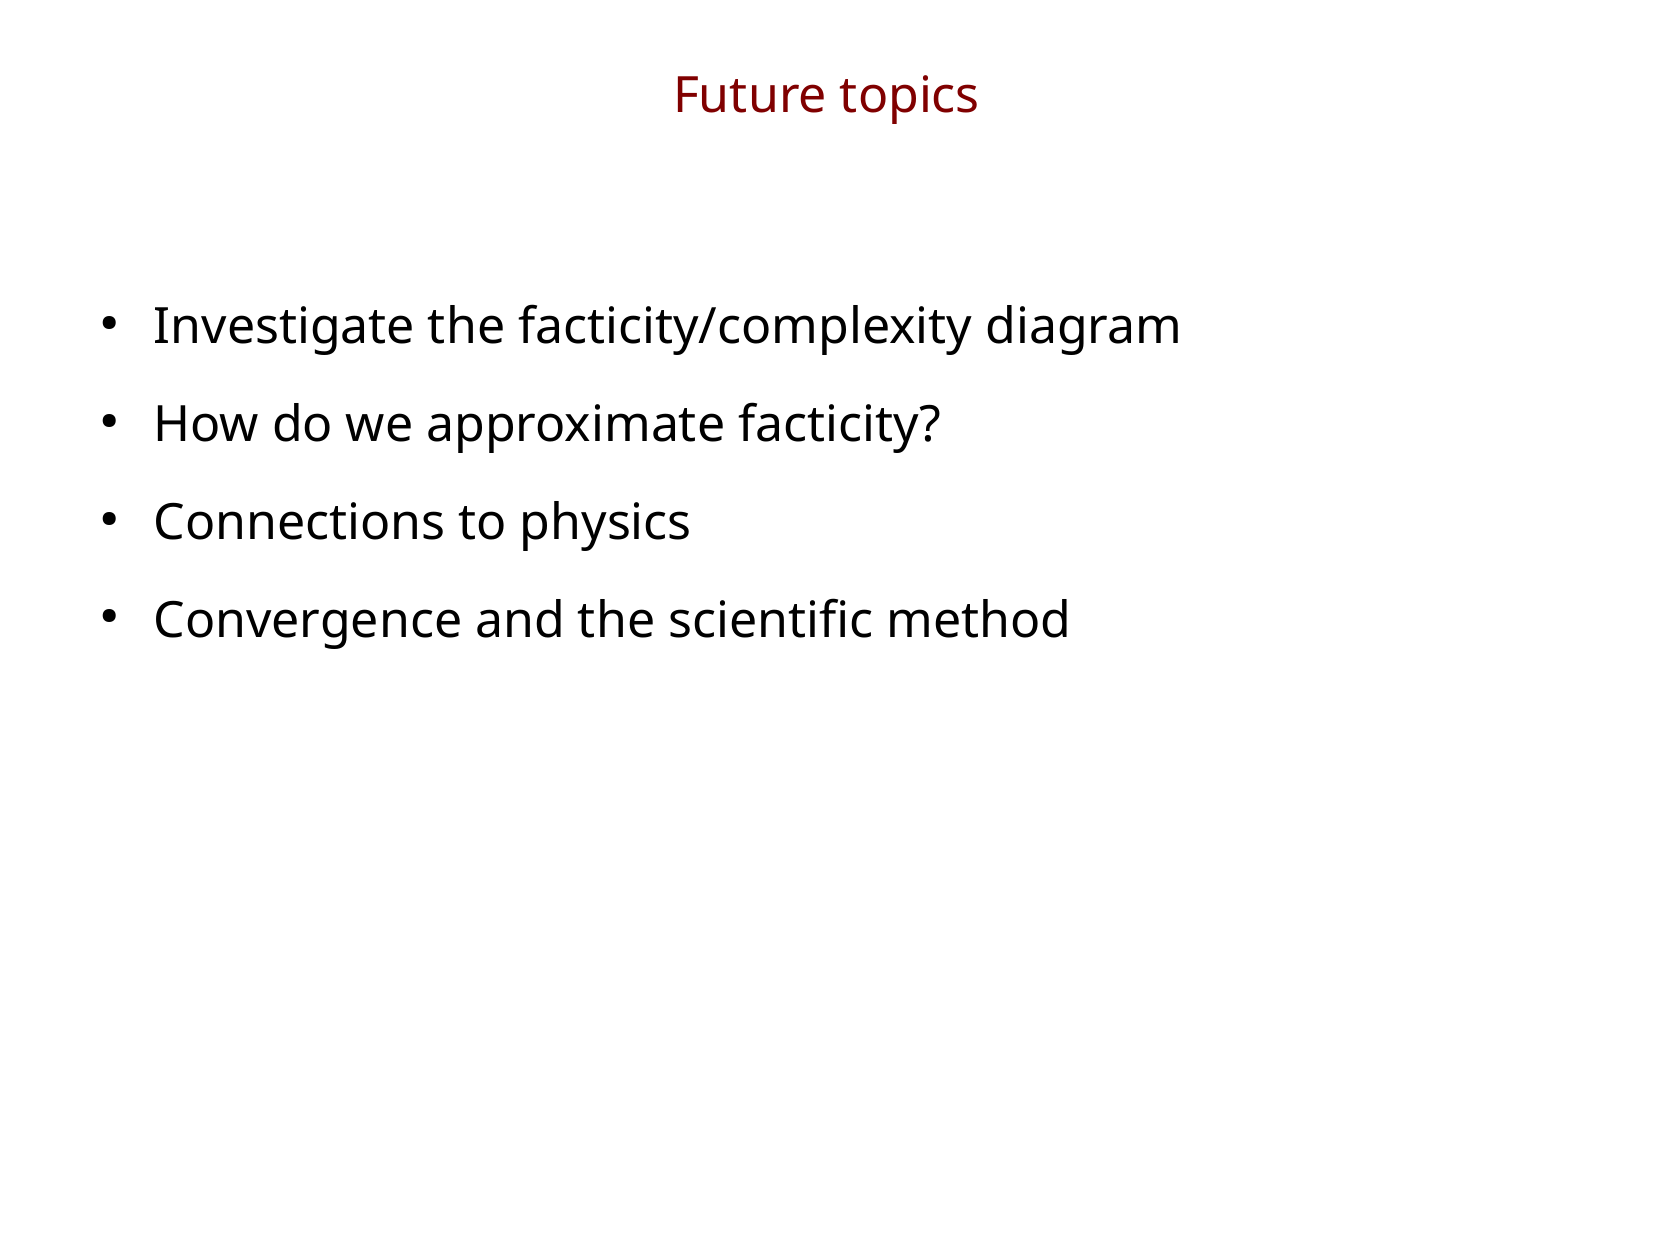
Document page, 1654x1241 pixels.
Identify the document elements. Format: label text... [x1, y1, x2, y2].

title [82, 64, 1571, 123]
list Investigate the facticity/complexity diagram How do we approximate facticity? Connections to physics Convergence and the scientific method [82, 290, 1571, 1109]
